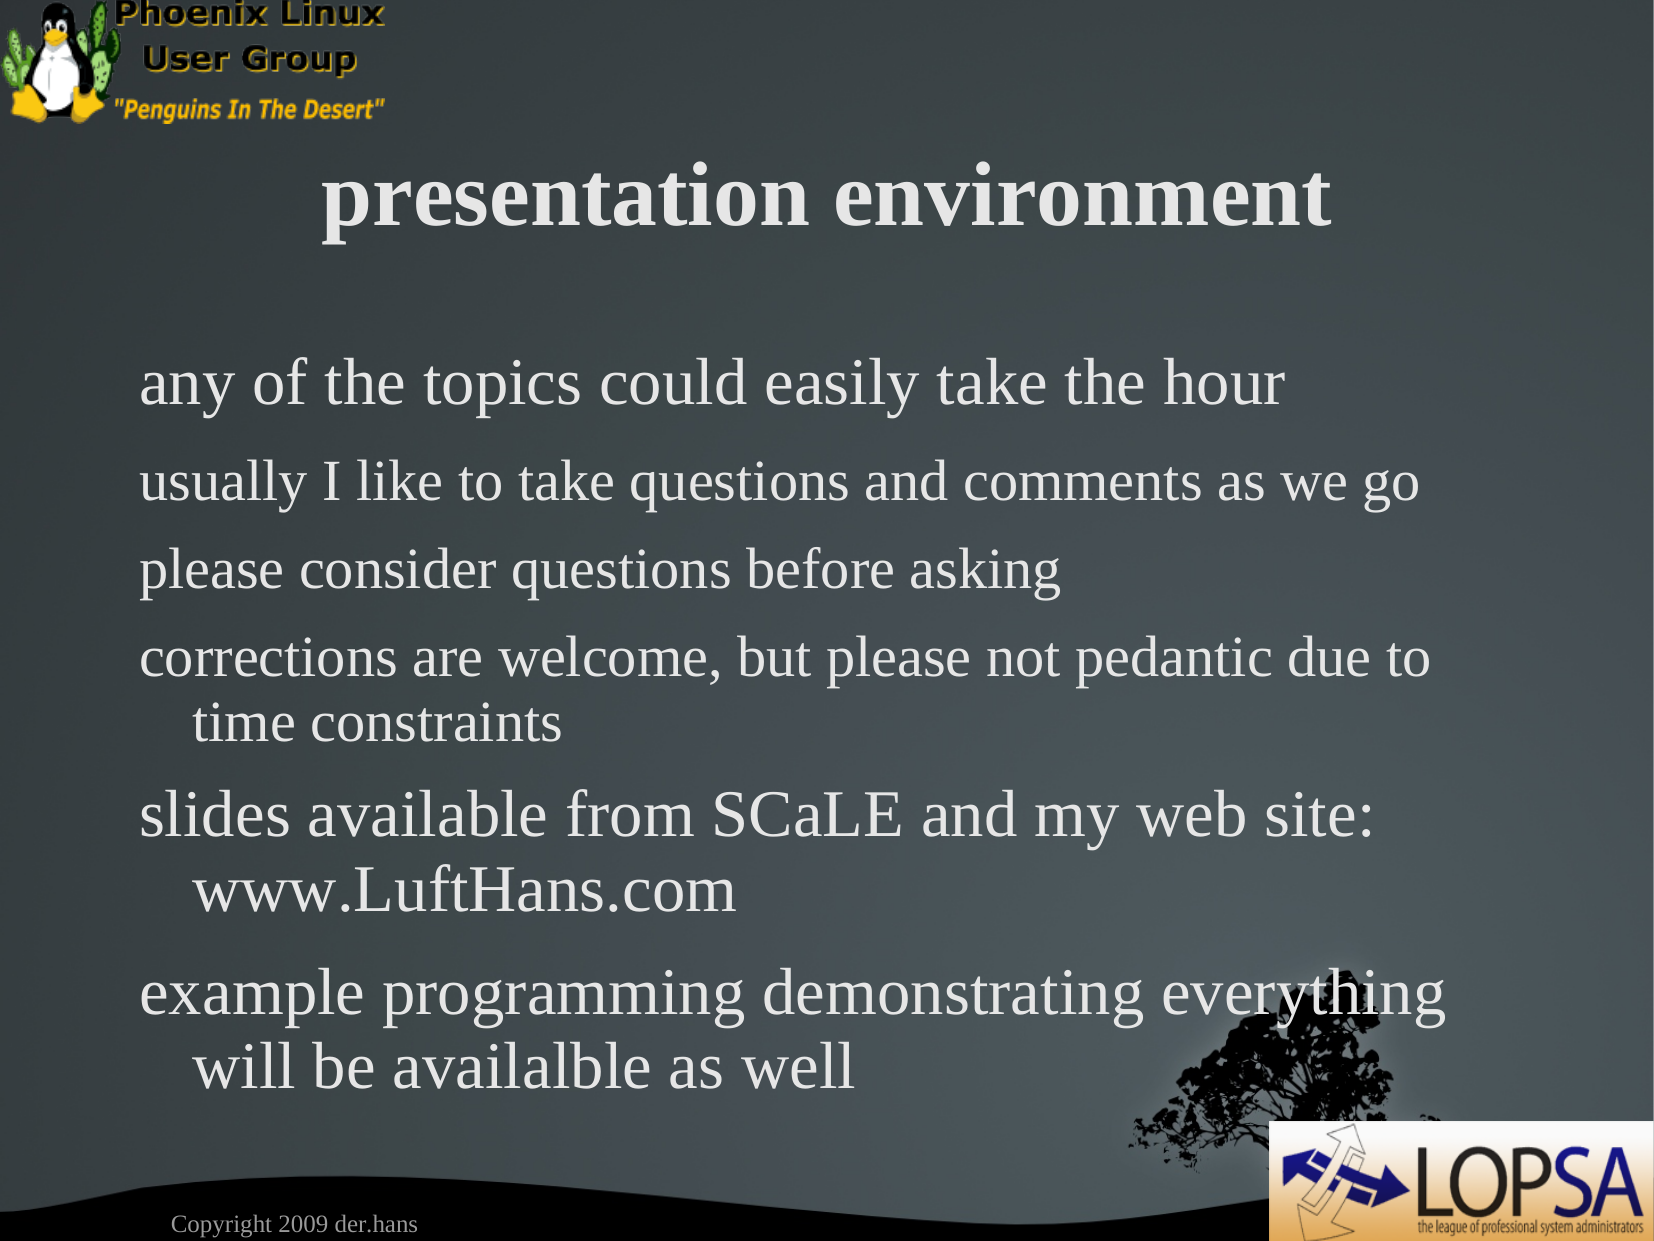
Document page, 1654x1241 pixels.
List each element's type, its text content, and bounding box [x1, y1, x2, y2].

list any of the topics could easily take the hour usually I like to take questions and comments as we go please consider questions before asking corrections are welcome, but please not pedantic due to time constraints slides available from SCaLE and my web site: www.LuftHans.com example programming demonstrating everything will be availalble as well [121, 344, 1534, 1161]
title presentation environment [121, 91, 1534, 299]
picture [0, 0, 1654, 1241]
